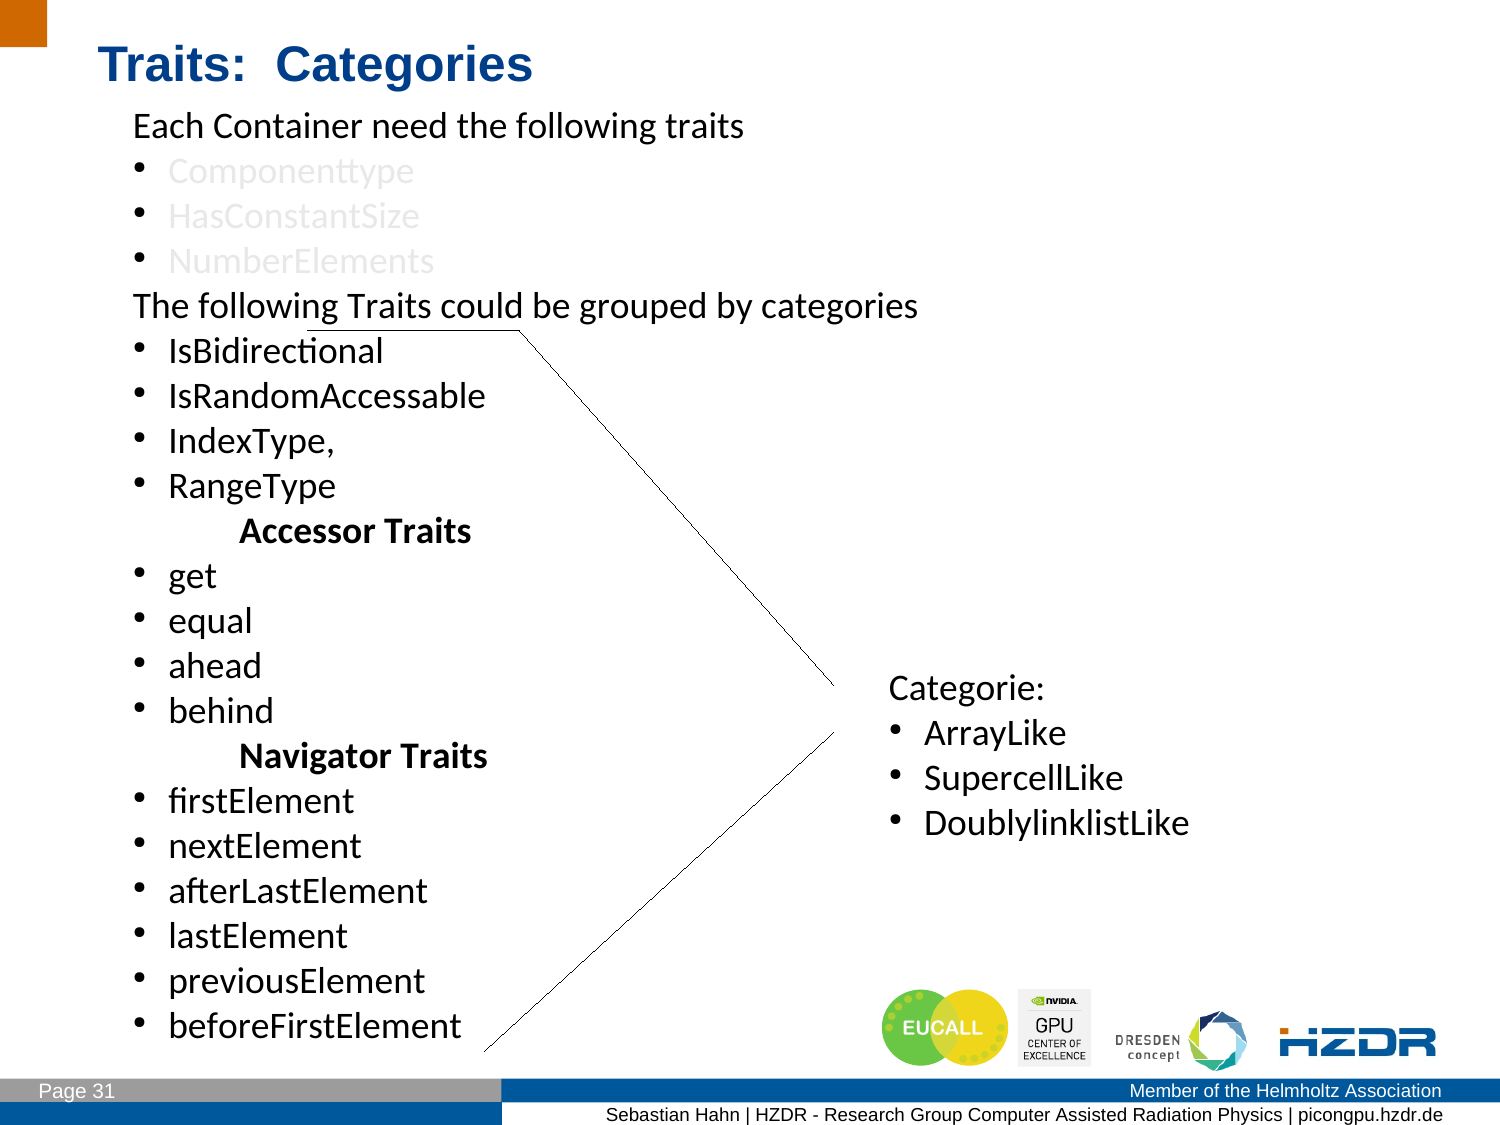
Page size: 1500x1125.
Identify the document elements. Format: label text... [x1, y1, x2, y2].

text_box Categorie: ArrayLike SupercellLike DoublylinklistLike [874, 655, 1251, 851]
list Traits: Categories [82, 23, 1430, 178]
picture [1257, 1011, 1453, 1073]
picture [1116, 1011, 1247, 1071]
text_box Each Container need the following traits Componenttype HasConstantSize NumberElements The following Traits could be grouped by categories IsBidirectional IsRandomAccessable IndexType, RangeType Accessor Traits get equal ahead behind Navigator Traits firstElement nextElement afterLastElement lastElement previousElement beforeFirstElement [118, 93, 935, 1099]
picture [935, 980, 1099, 1075]
